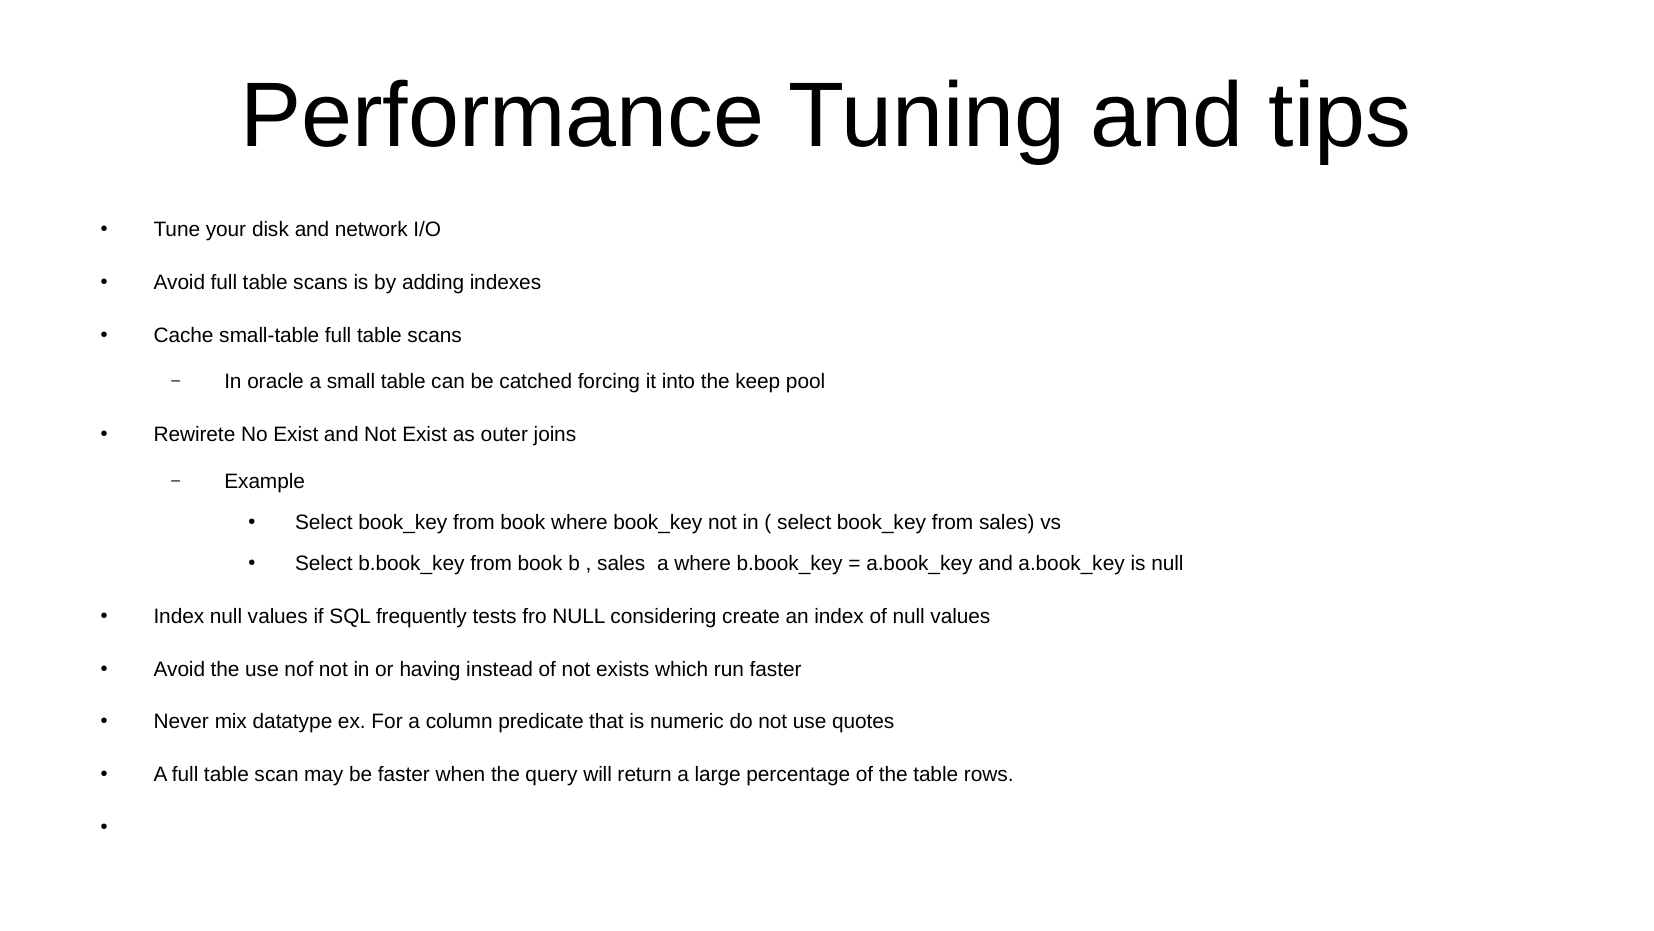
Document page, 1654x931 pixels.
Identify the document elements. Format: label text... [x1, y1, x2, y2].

title Performance Tuning and tips [82, 37, 1571, 193]
list Tune your disk and network I/O Avoid full table scans is by adding indexes Cache small-table full table scans In oracle a small table can be catched forcing it into the keep pool Rewirete No Exist and Not Exist as outer joins Example Select book_key from book where book_key not in ( select book_key from sales) vs Select b.book_key from book b , sales a where b.book_key = a.book_key and a.book_key is null Index null values if SQL frequently tests fro NULL considering create an index of null values Avoid the use nof not in or having instead of not exists which run faster Never mix datatype ex. For a column predicate that is numeric do not use quotes A full table scan may be faster when the query will return a large percentage of the table rows. [82, 217, 1571, 901]
